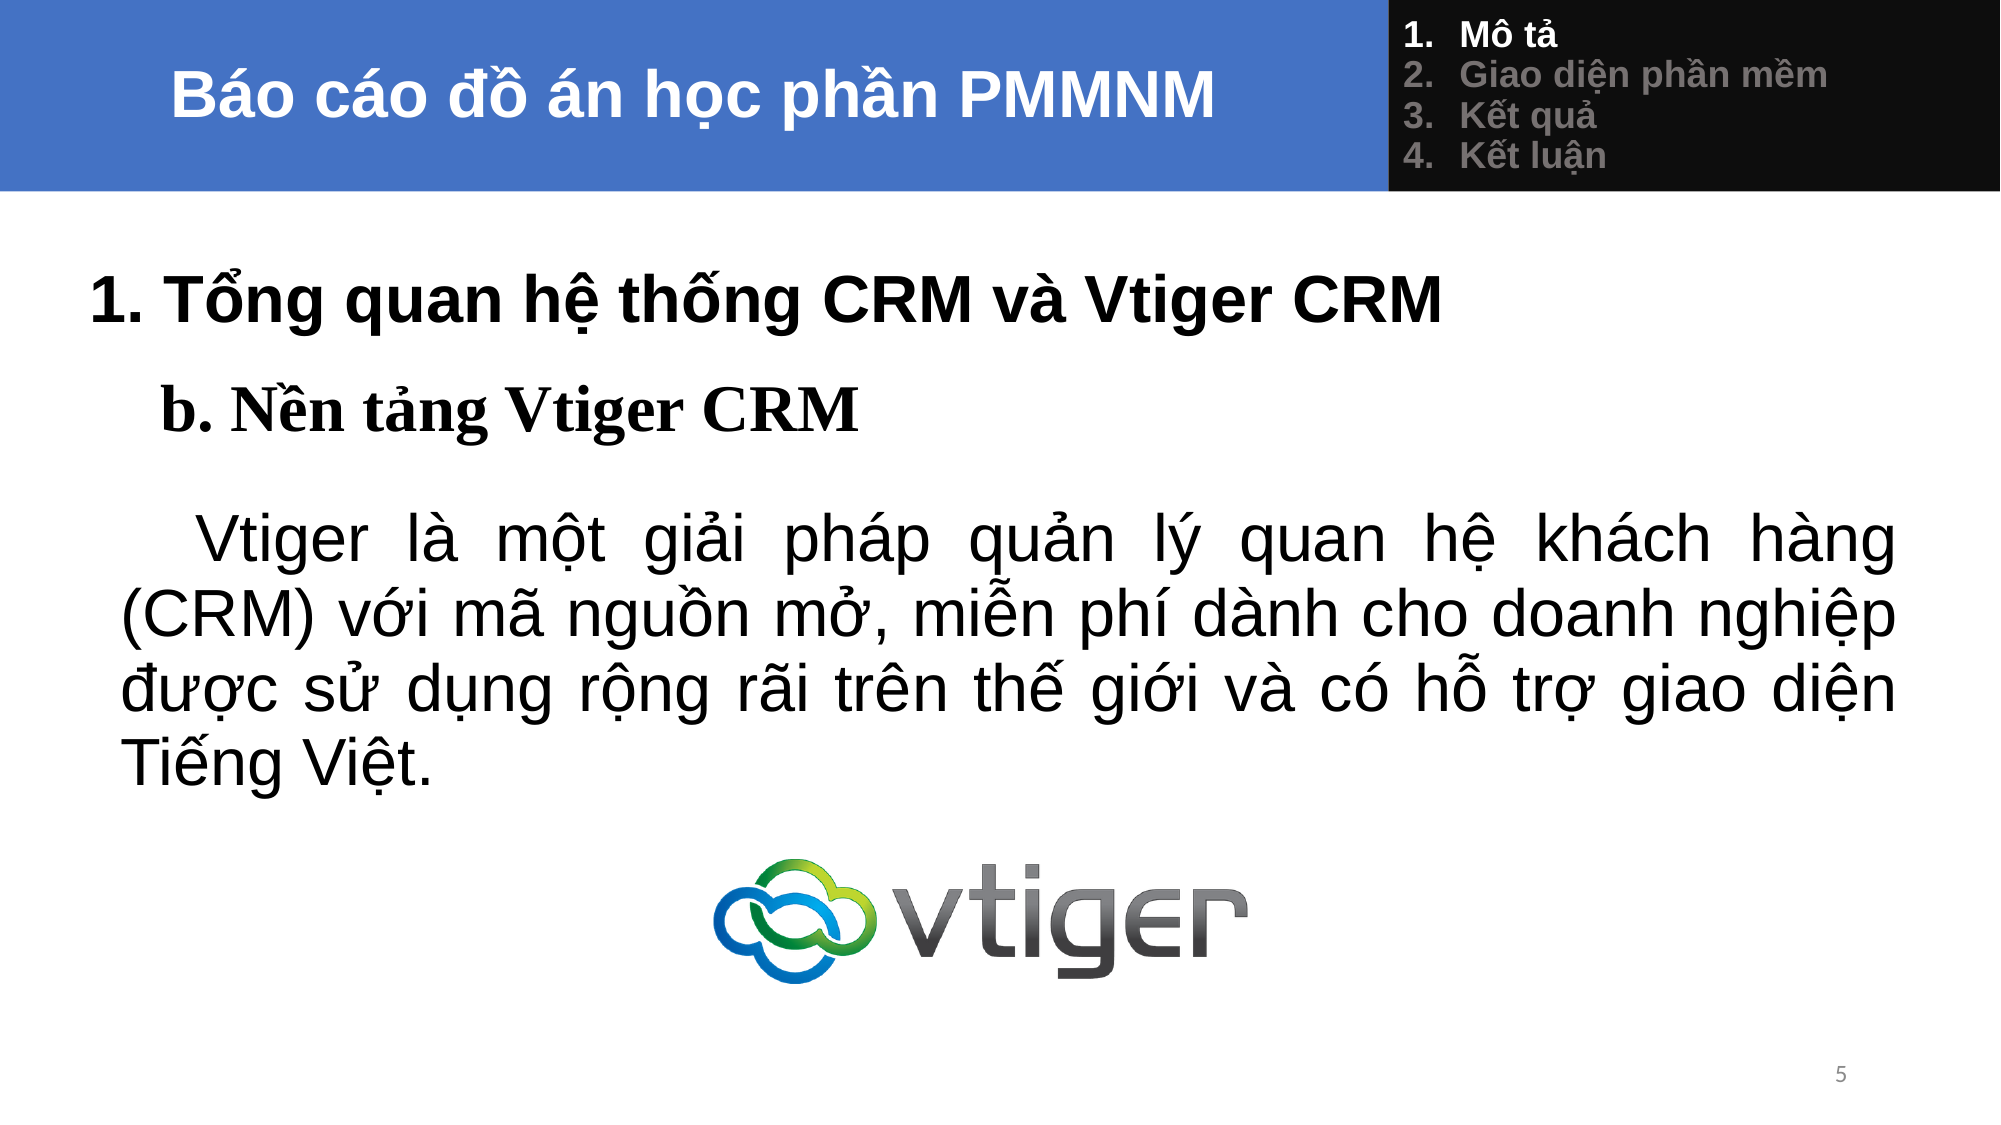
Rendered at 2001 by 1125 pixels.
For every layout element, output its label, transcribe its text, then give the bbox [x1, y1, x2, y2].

picture [702, 848, 1257, 989]
text_box <number> [1412, 1042, 1863, 1103]
text_box Vtiger là một giải pháp quản lý quan hệ khách hàng (CRM) với mã nguồn mở, miễn phí dành cho doanh nghiệp được sử dụng rộng rãi trên thế giới và có hỗ trợ giao diện Tiếng Việt. [105, 493, 1915, 808]
text_box 1. Tổng quan hệ thống CRM và Vtiger CRM [0, 257, 2000, 360]
text_box b. Nền tảng Vtiger CRM [70, 351, 1925, 977]
text_box Mô tả Giao diện phần mềm Kết quả Kết luận [1388, 0, 2000, 192]
text_box Báo cáo đồ án học phần PMMNM [0, 0, 1388, 192]
